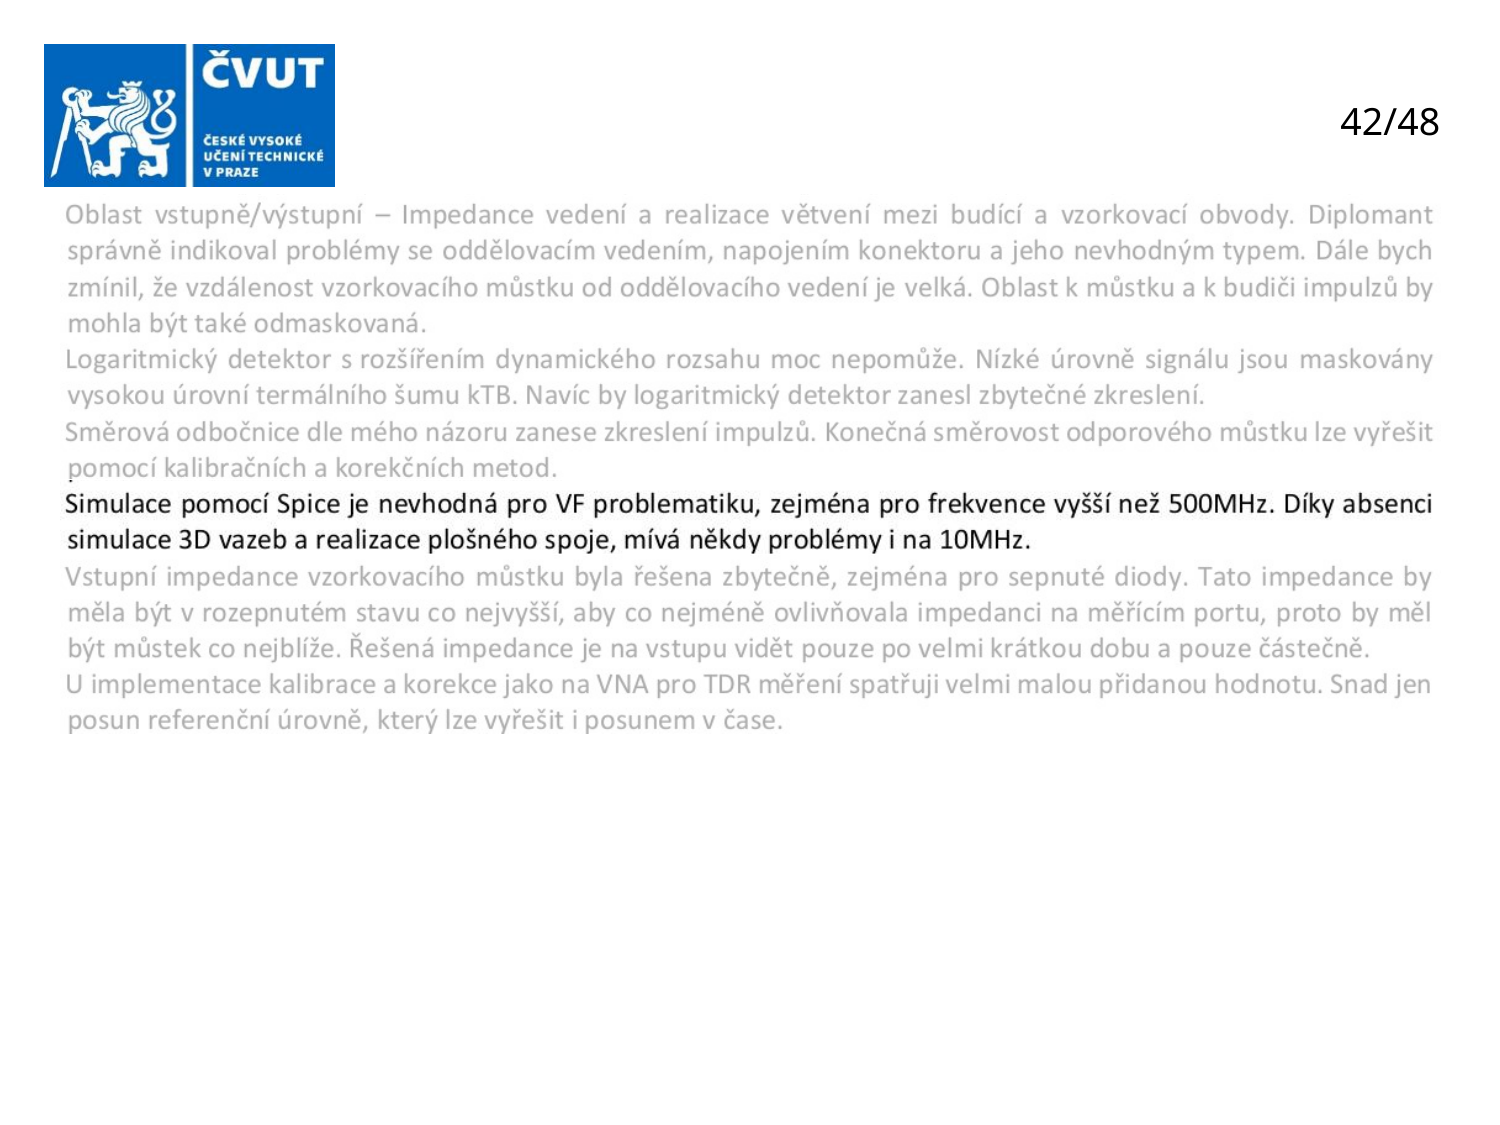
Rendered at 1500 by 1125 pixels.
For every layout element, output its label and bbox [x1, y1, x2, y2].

text_box [15, 554, 1486, 856]
text_box [0, 195, 1471, 480]
picture [60, 480, 1441, 554]
picture [44, 44, 335, 187]
